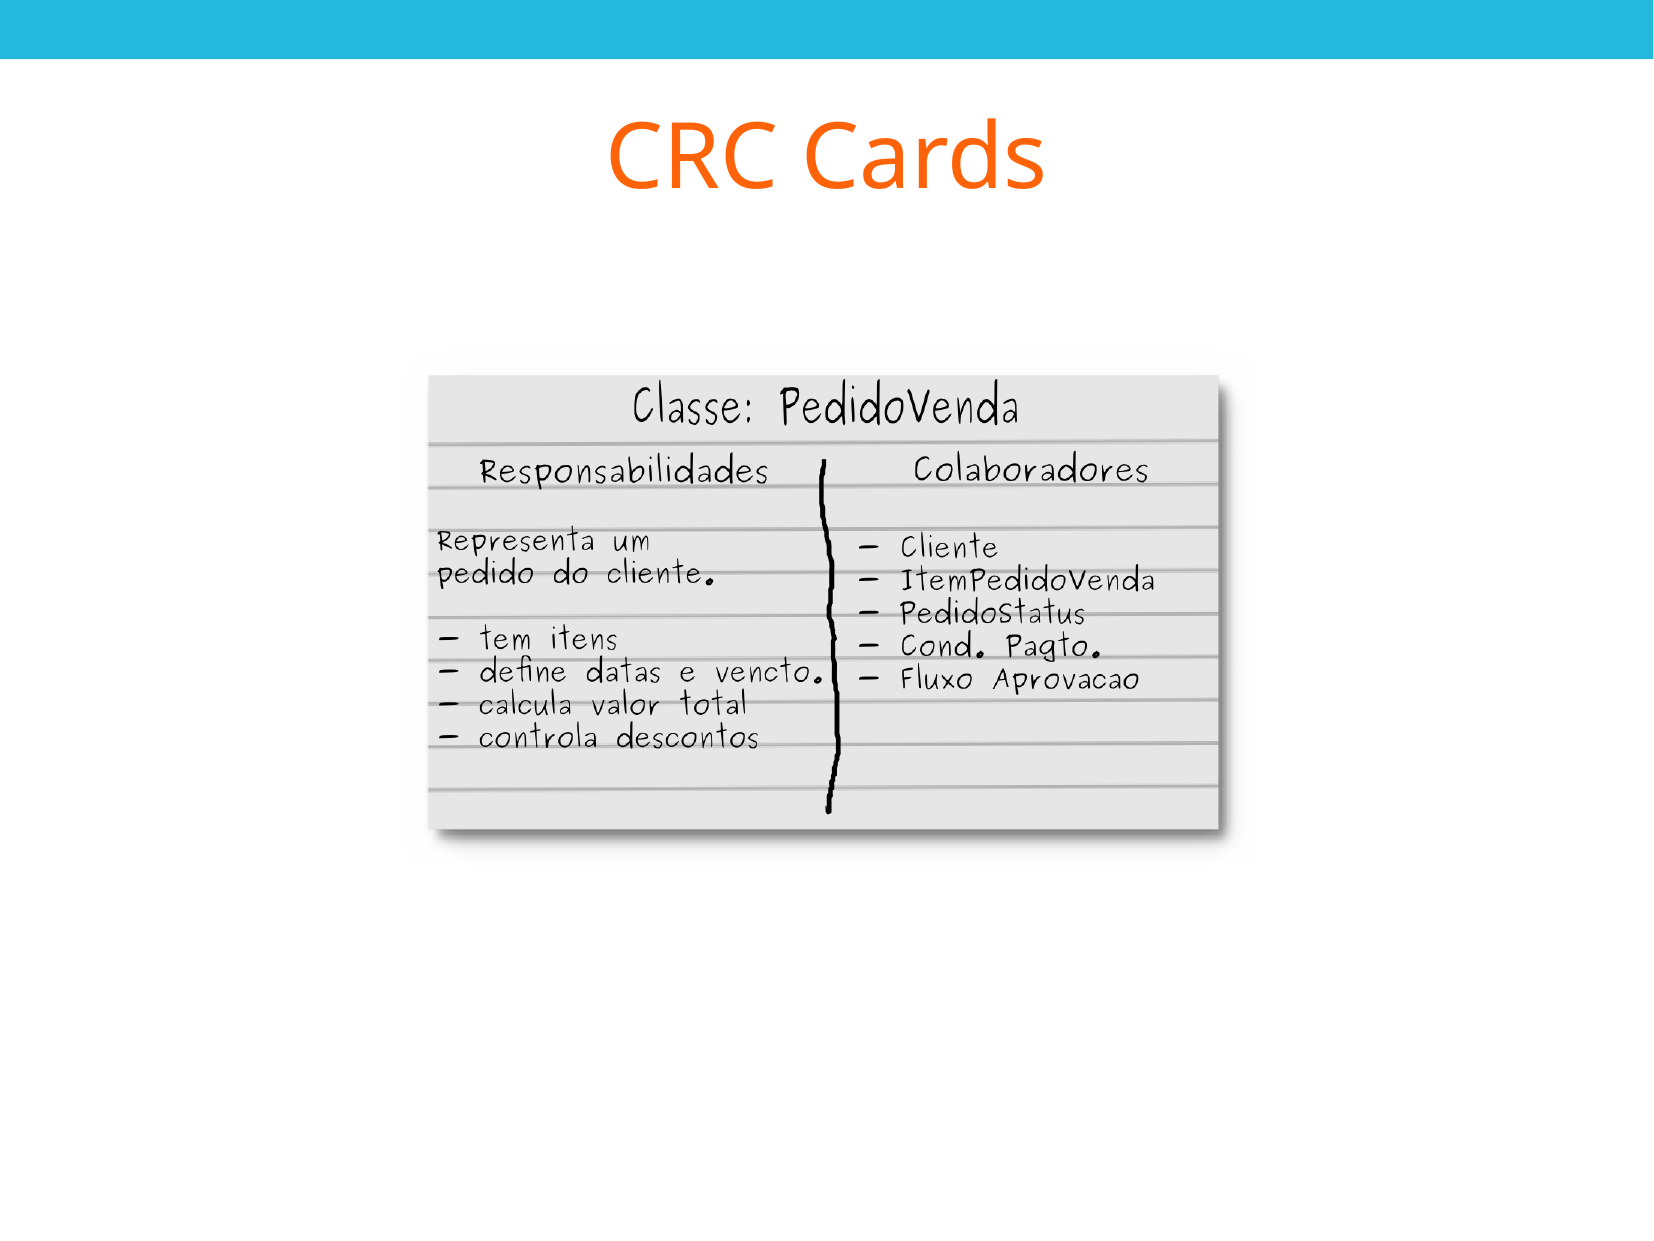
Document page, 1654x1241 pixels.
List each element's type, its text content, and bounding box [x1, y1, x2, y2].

title CRC Cards [82, 56, 1571, 250]
picture [401, 348, 1253, 866]
